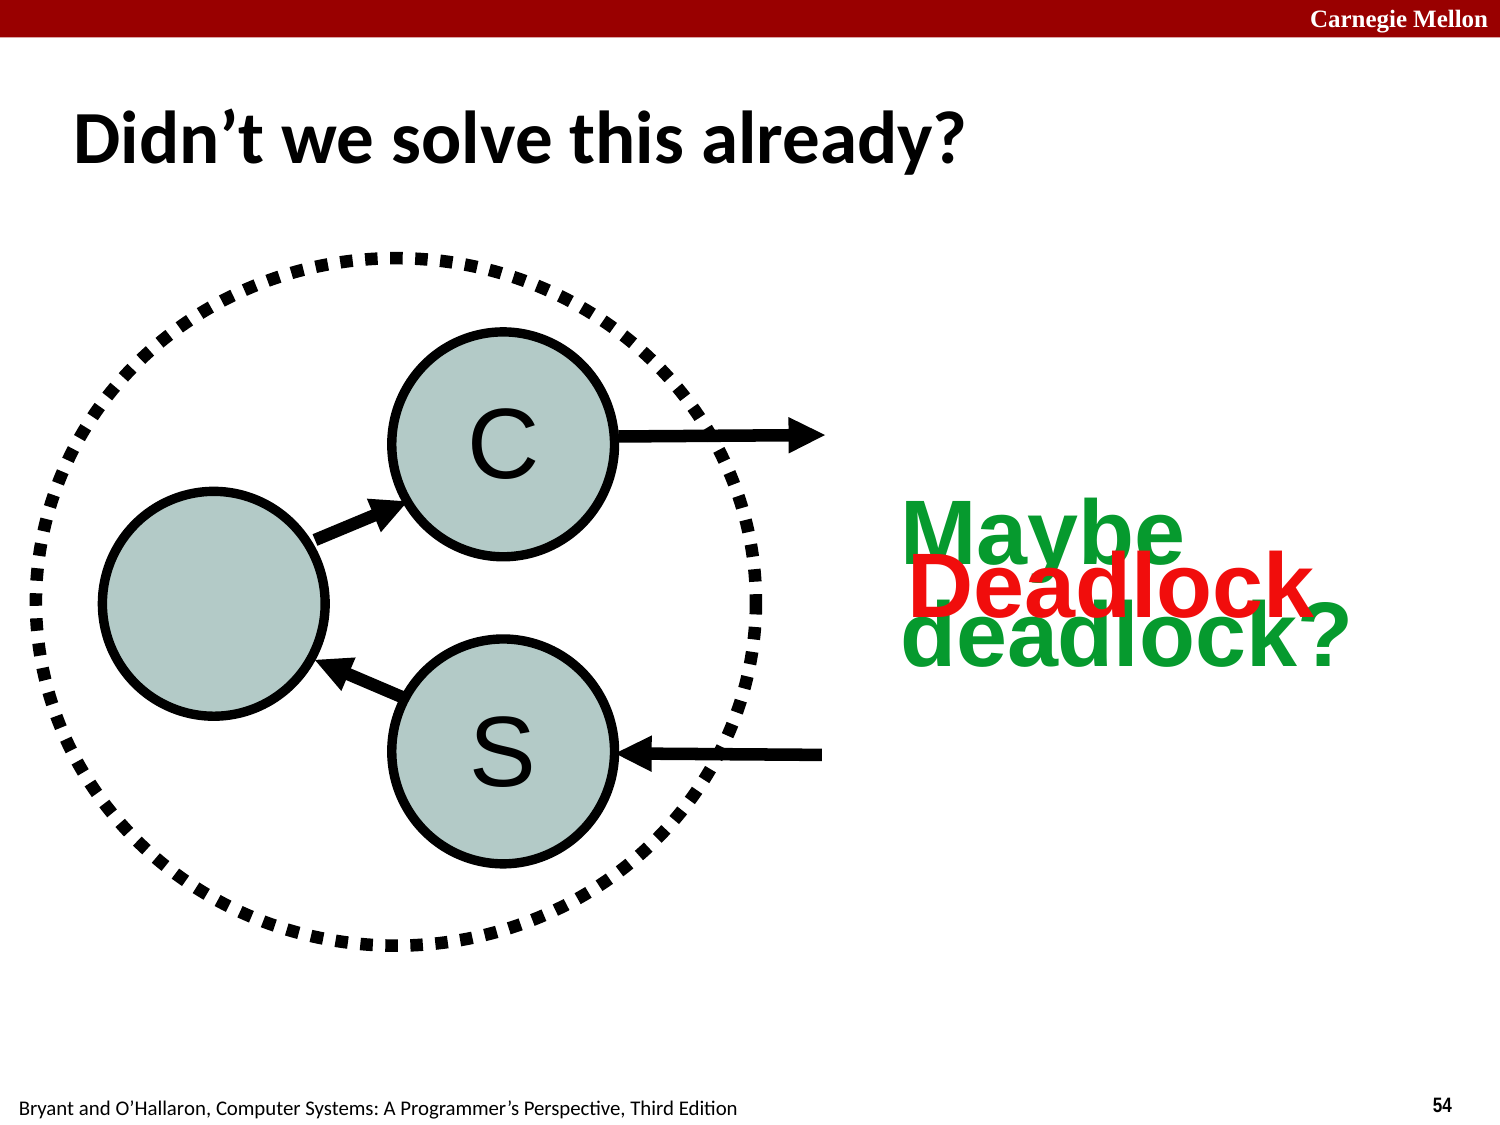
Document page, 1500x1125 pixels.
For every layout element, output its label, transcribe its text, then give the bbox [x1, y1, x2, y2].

text_box S [391, 638, 615, 864]
text_box [102, 491, 326, 717]
title Didn’t we solve this already? [58, 71, 1304, 197]
text_box Maybe deadlock? [885, 473, 1500, 694]
text_box C [391, 331, 615, 557]
text_box Deadlock [803, 527, 1419, 645]
